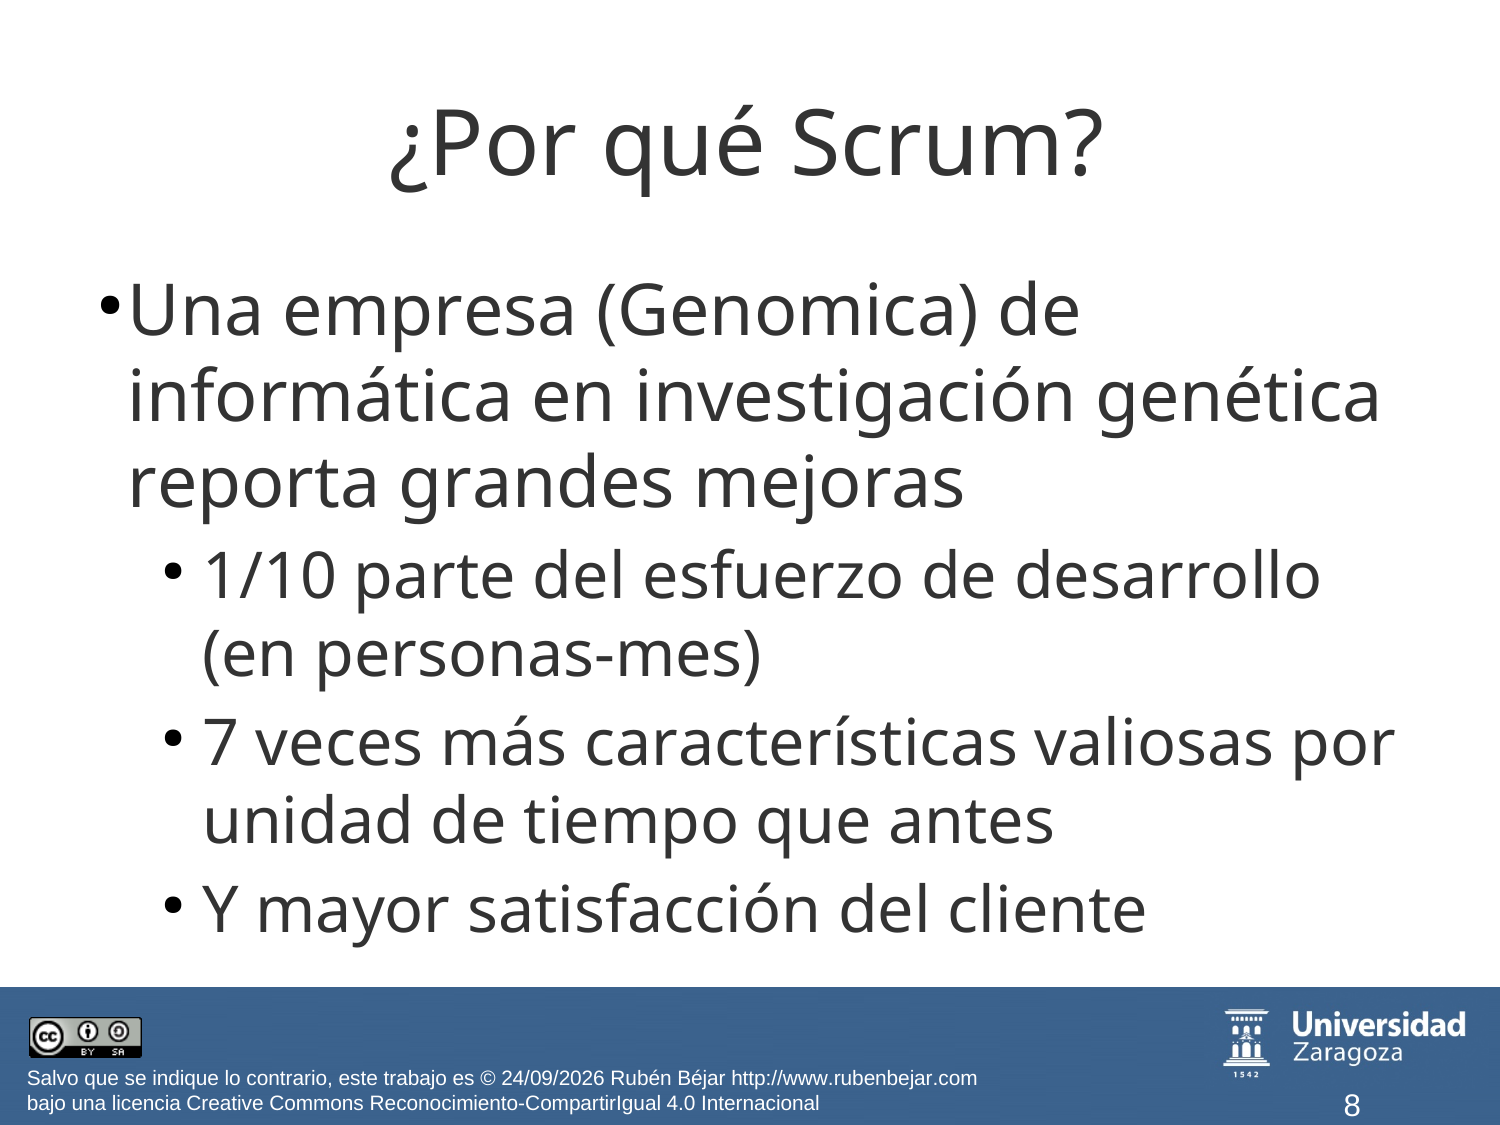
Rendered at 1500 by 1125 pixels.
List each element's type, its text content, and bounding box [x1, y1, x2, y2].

list Una empresa (Genomica) de informática en investigación genética reporta grandes mejoras 1/10 parte del esfuerzo de desarrollo (en personas-mes) 7 veces más características valiosas por unidad de tiempo que antes Y mayor satisfacción del cliente [82, 256, 1418, 969]
picture [0, 987, 1500, 1125]
title ¿Por qué Scrum? [74, 21, 1420, 257]
